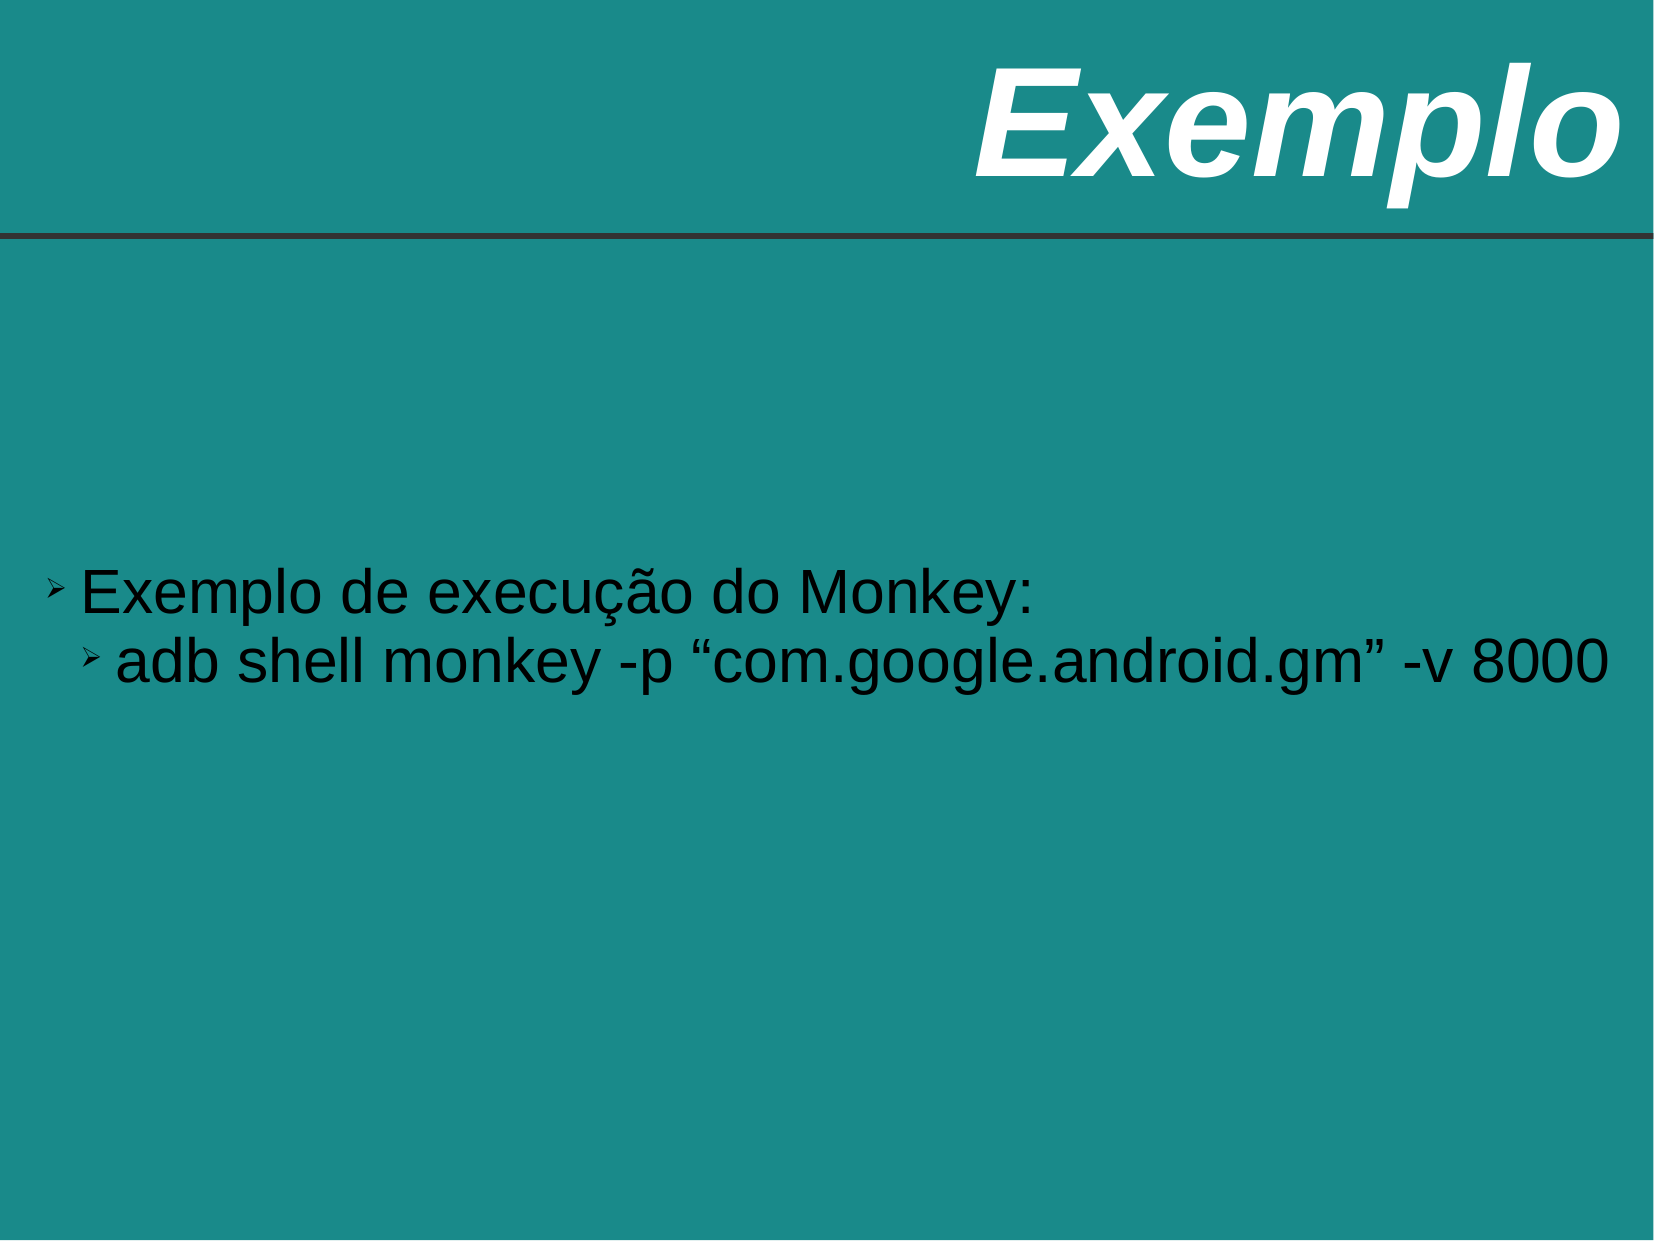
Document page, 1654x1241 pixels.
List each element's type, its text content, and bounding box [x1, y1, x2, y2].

subtitle Exemplo de execução do Monkey: adb shell monkey -p “com.google.android.gm” -v 8000 [0, 490, 1613, 762]
text_box [0, 239, 1654, 1241]
text_box [0, 0, 1654, 233]
text_box Exemplo [15, 27, 1640, 218]
